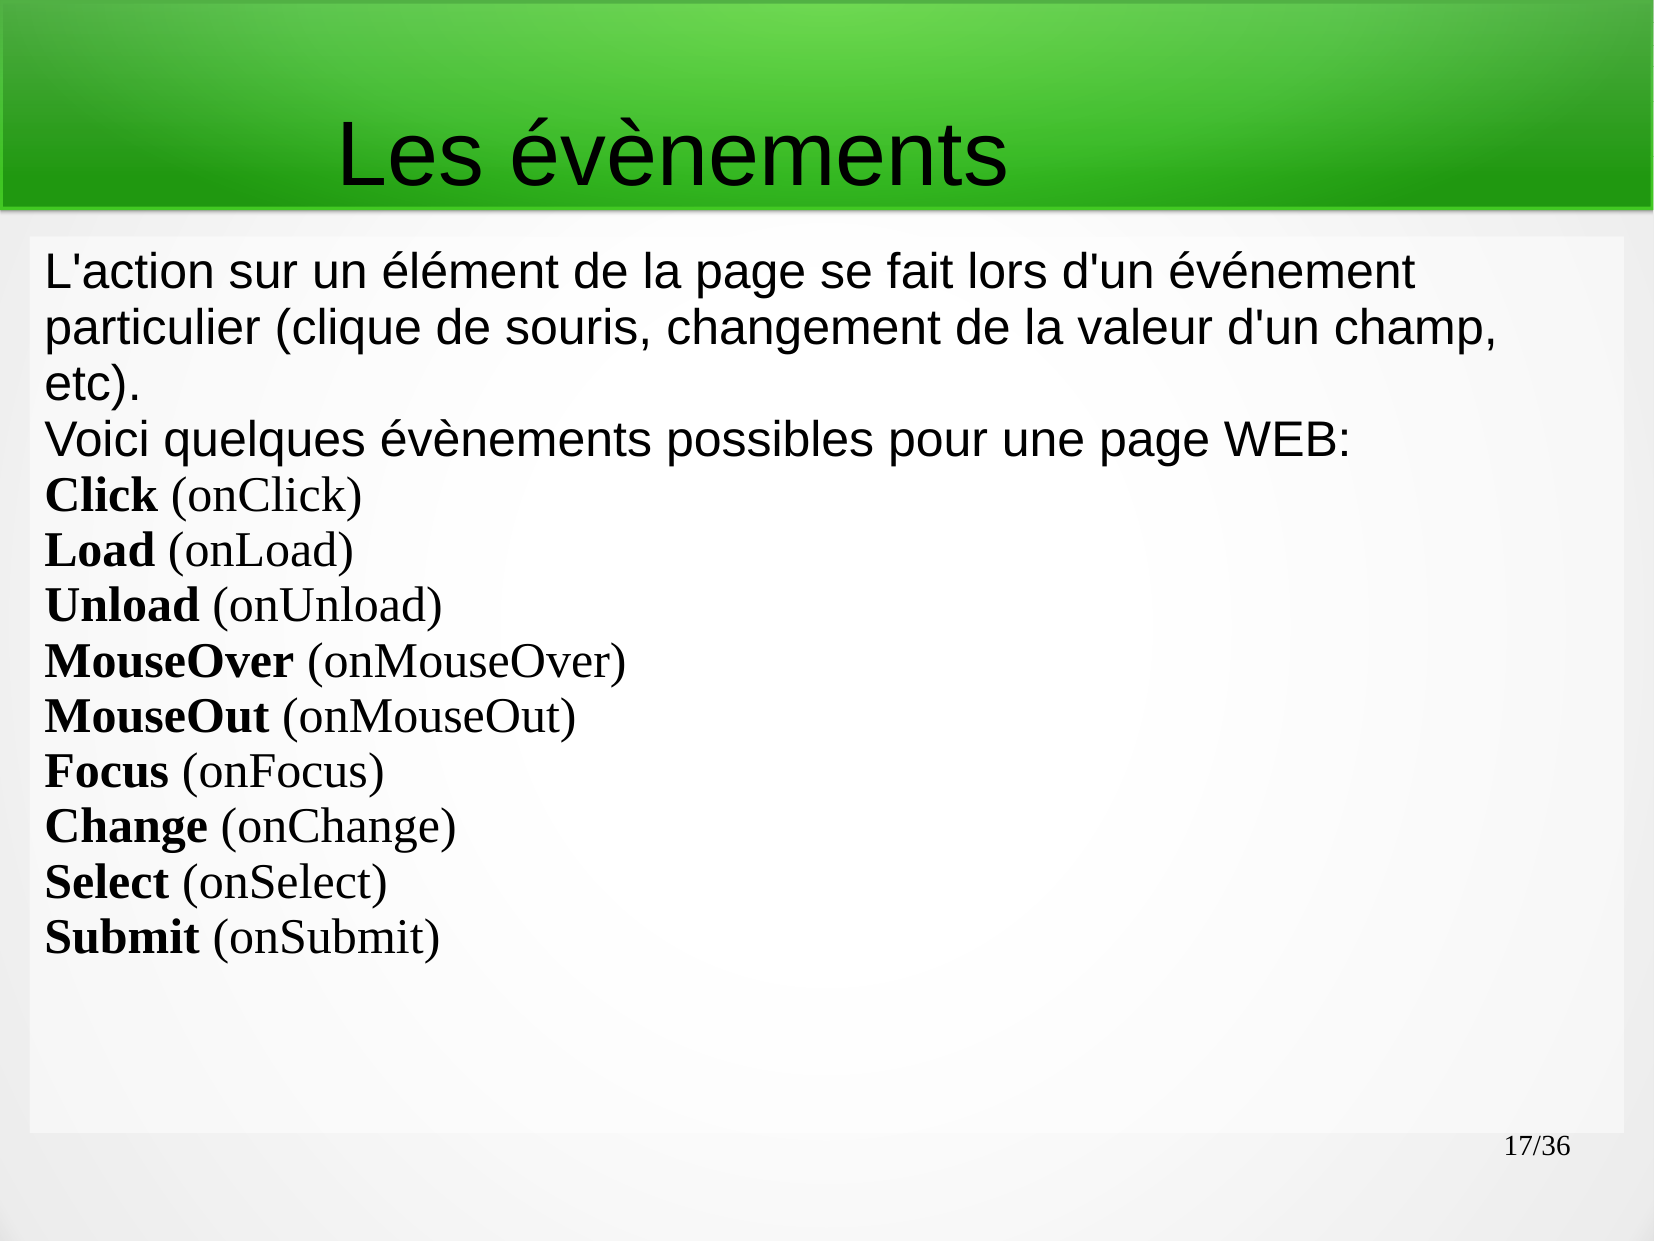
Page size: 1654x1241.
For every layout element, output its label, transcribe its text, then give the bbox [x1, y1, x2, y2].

title Les évènements [82, 94, 1264, 213]
text_box L'action sur un élément de la page se fait lors d'un événement particulier (clique de souris, changement de la valeur d'un champ, etc). Voici quelques évènements possibles pour une page WEB: Click (onClick) Load (onLoad) Unload (onUnload) MouseOver (onMouseOver) MouseOut (onMouseOut) Focus (onFocus) Change (onChange) Select (onSelect) Submit (onSubmit) [29, 236, 1625, 1134]
